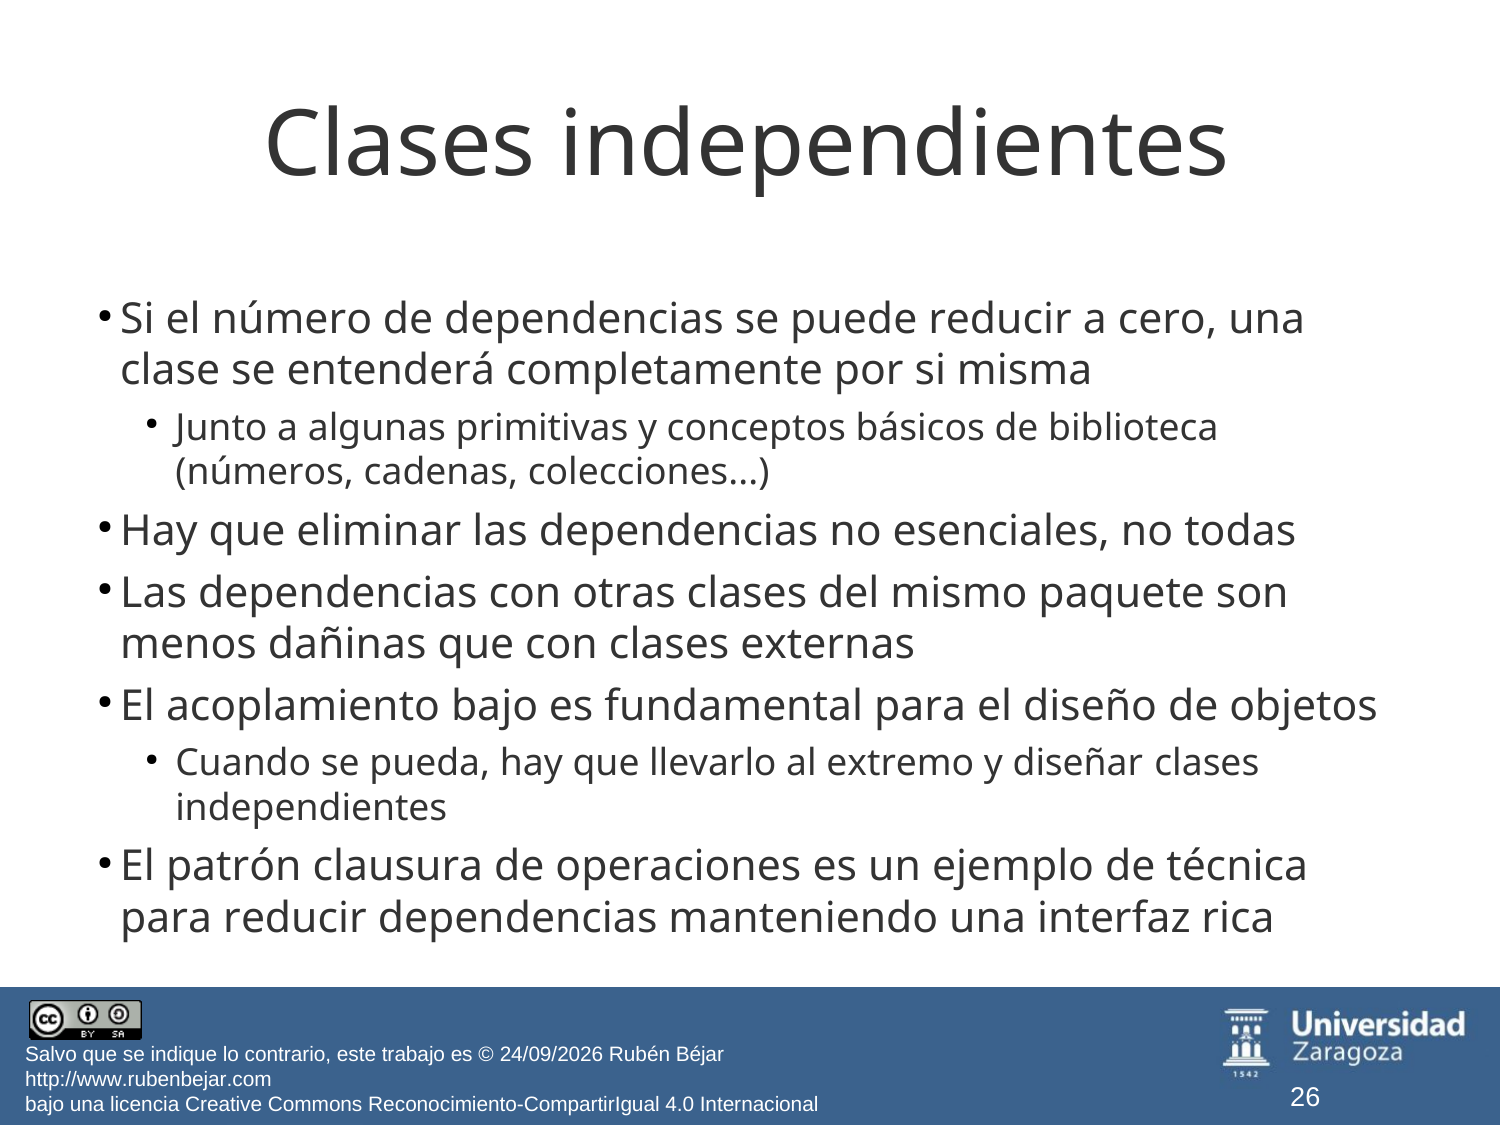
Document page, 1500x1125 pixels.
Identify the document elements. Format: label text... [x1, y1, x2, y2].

title Clases independientes [74, 21, 1420, 257]
list Si el número de dependencias se puede reducir a cero, una clase se entenderá completamente por si misma Junto a algunas primitivas y conceptos básicos de biblioteca (números, cadenas, colecciones...) Hay que eliminar las dependencias no esenciales, no todas Las dependencias con otras clases del mismo paquete son menos dañinas que con clases externas El acoplamiento bajo es fundamental para el diseño de objetos Cuando se pueda, hay que llevarlo al extremo y diseñar clases independientes El patrón clausura de operaciones es un ejemplo de técnica para reducir dependencias manteniendo una interfaz rica [82, 283, 1418, 957]
picture [0, 987, 1500, 1125]
